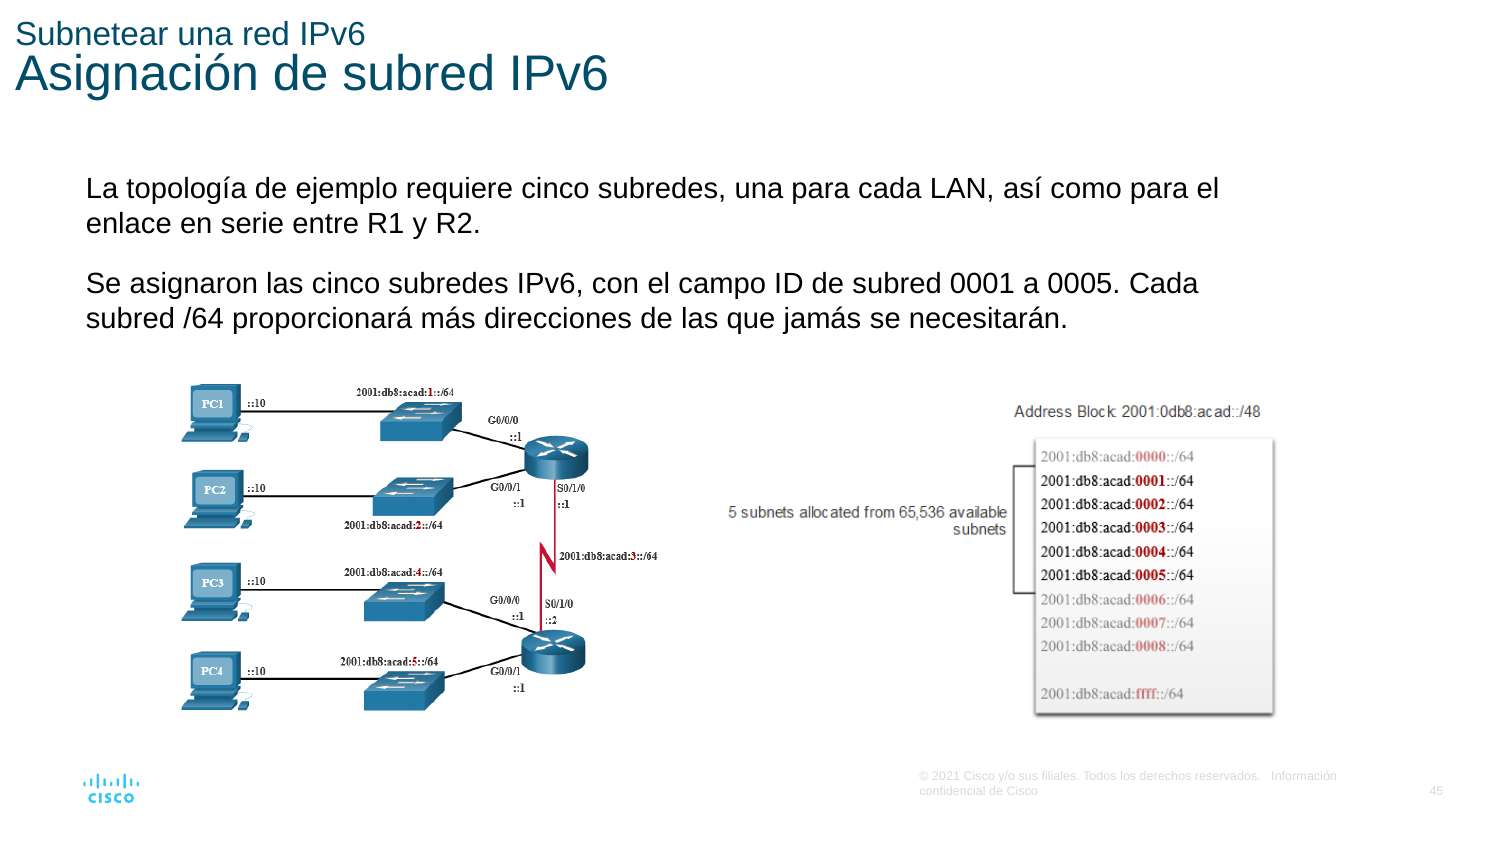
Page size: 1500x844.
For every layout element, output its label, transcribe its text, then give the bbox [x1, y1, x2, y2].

title Subnetear una red IPv6 Asignación de subred IPv6 [0, 0, 1369, 121]
list La topología de ejemplo requiere cinco subredes, una para cada LAN, así como para el enlace en serie entre R1 y R2. Se asignaron las cinco subredes IPv6, con el campo ID de subred 0001 a 0005. Cada subred /64 proporcionará más direcciones de las que jamás se necesitarán. [70, 161, 1282, 391]
picture [724, 398, 1282, 721]
picture [163, 376, 677, 721]
